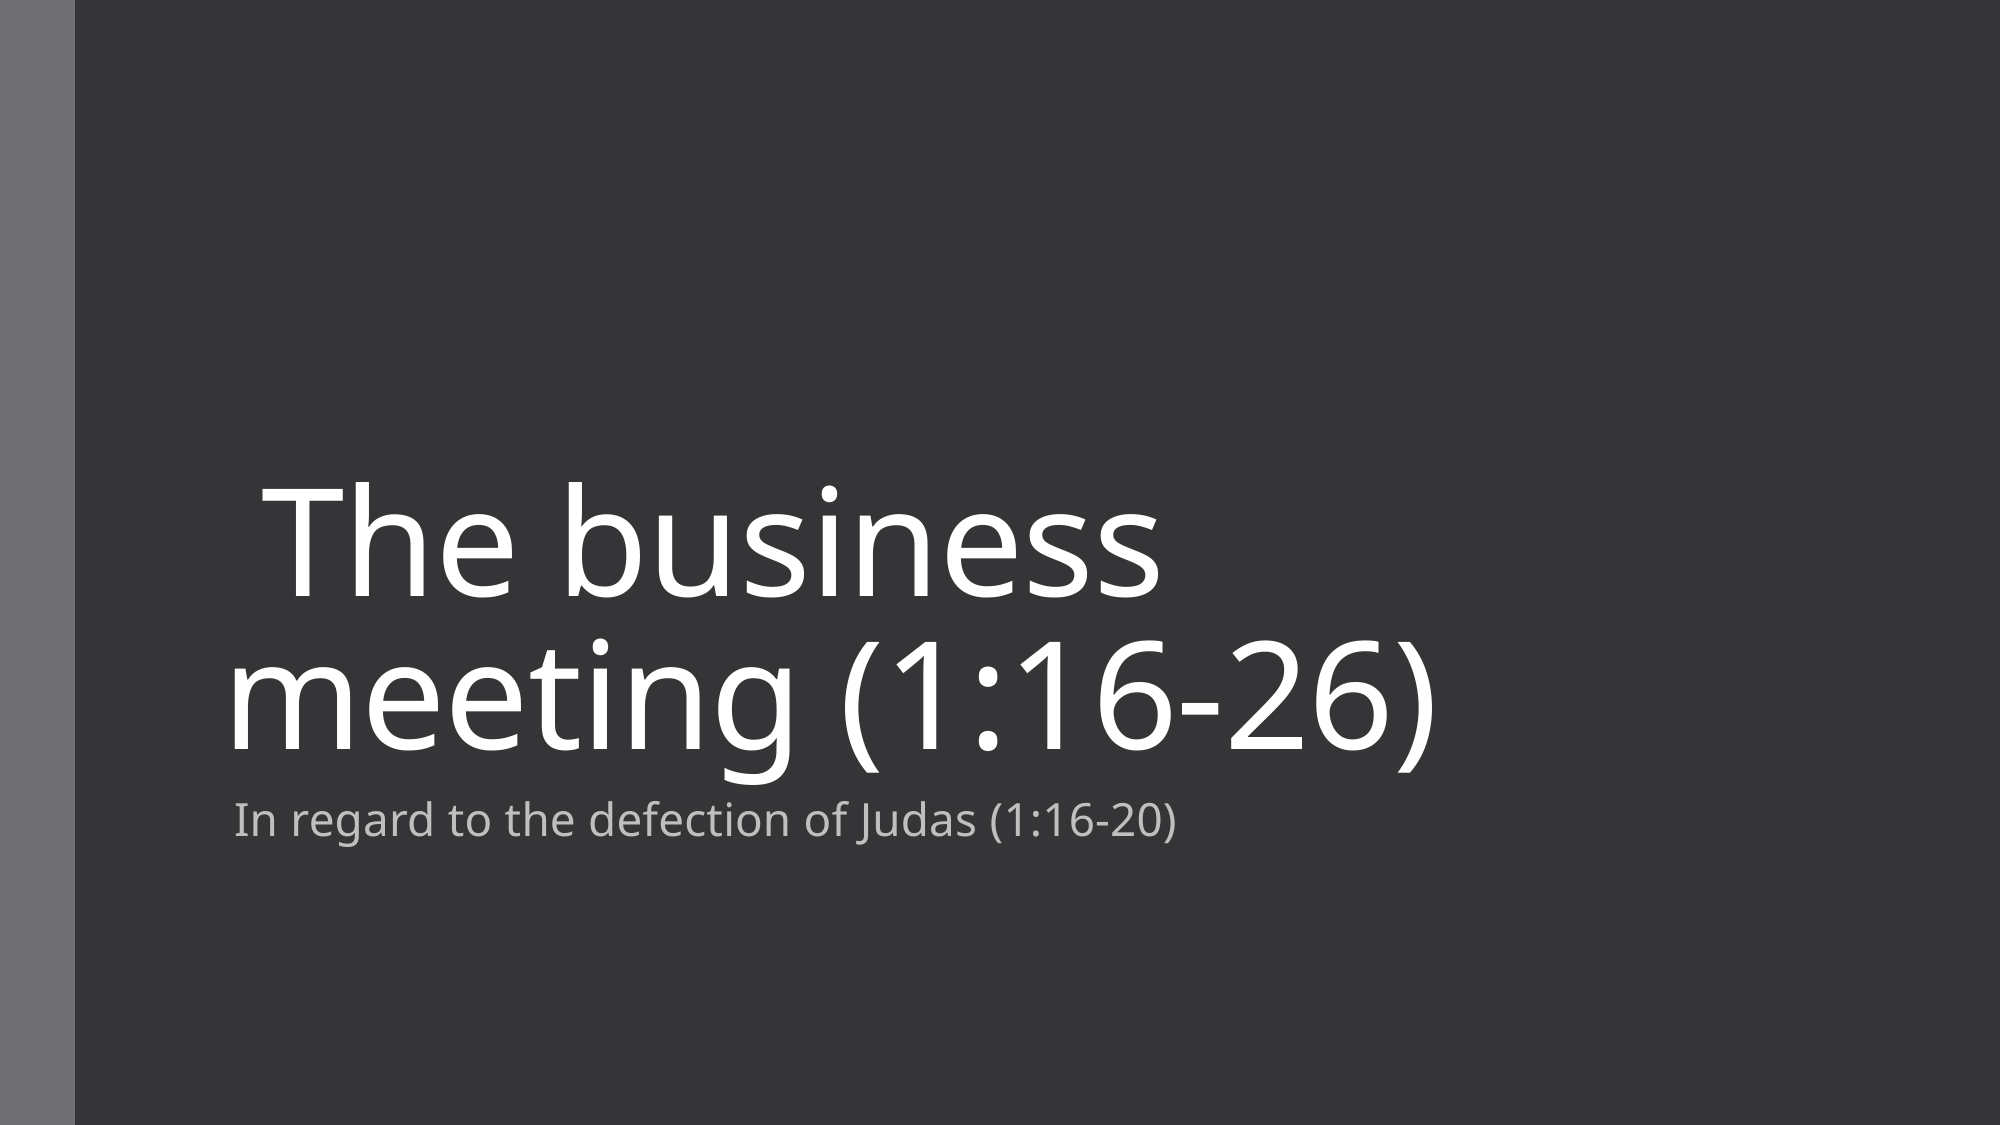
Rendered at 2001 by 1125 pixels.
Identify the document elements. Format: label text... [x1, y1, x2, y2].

title The business meeting (1:16-26) [206, 124, 1752, 787]
subtitle In regard to the defection of Judas (1:16-20) [206, 787, 1752, 1066]
